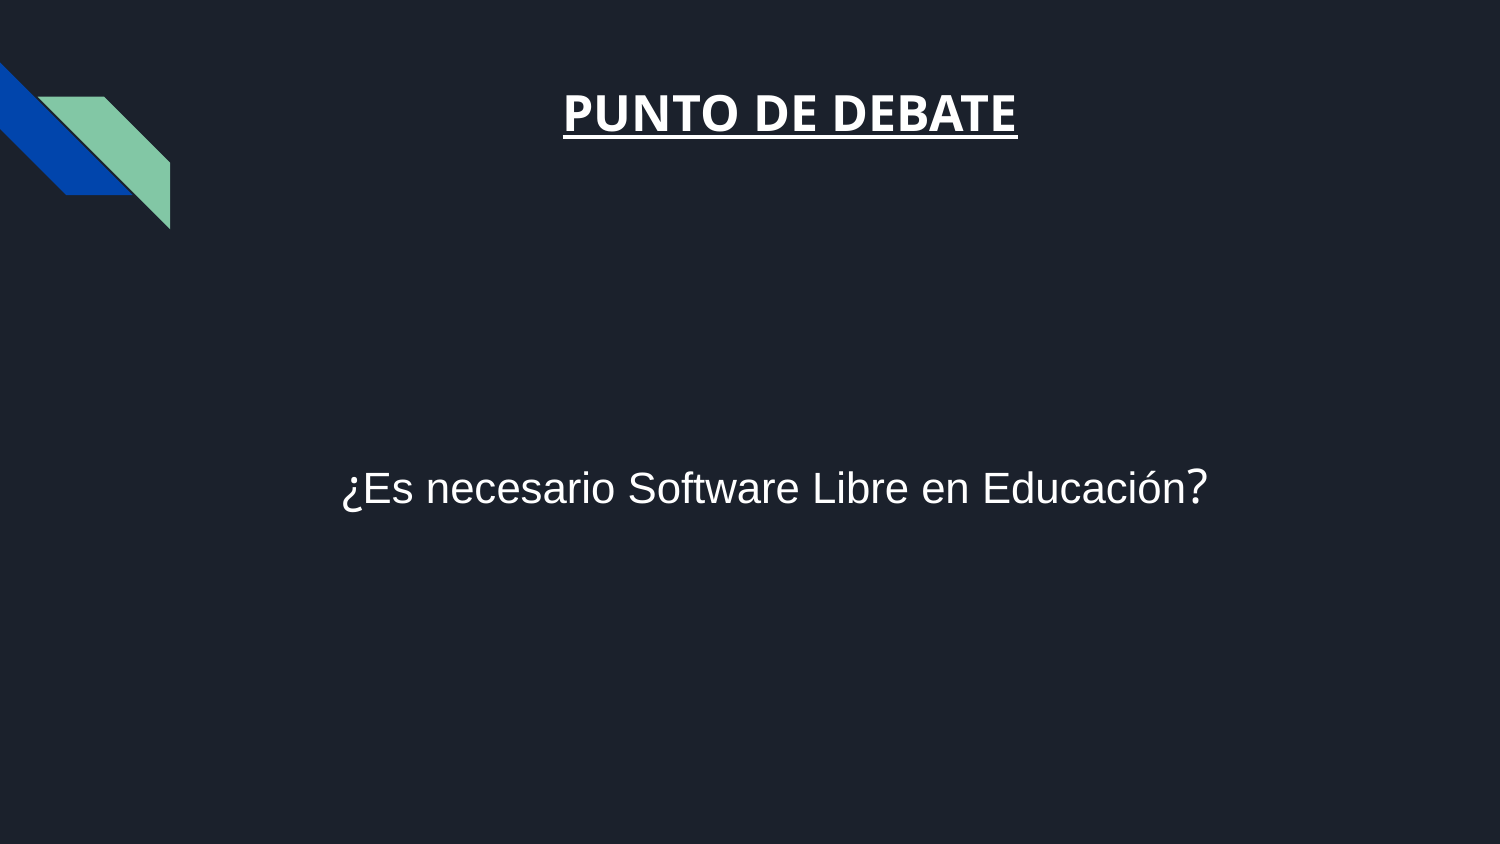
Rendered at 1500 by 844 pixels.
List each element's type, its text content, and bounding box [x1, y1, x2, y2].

title PUNTO DE DEBATE [212, 66, 1368, 217]
list ¿Es necesario Software Libre en Educación? [182, 350, 1368, 619]
